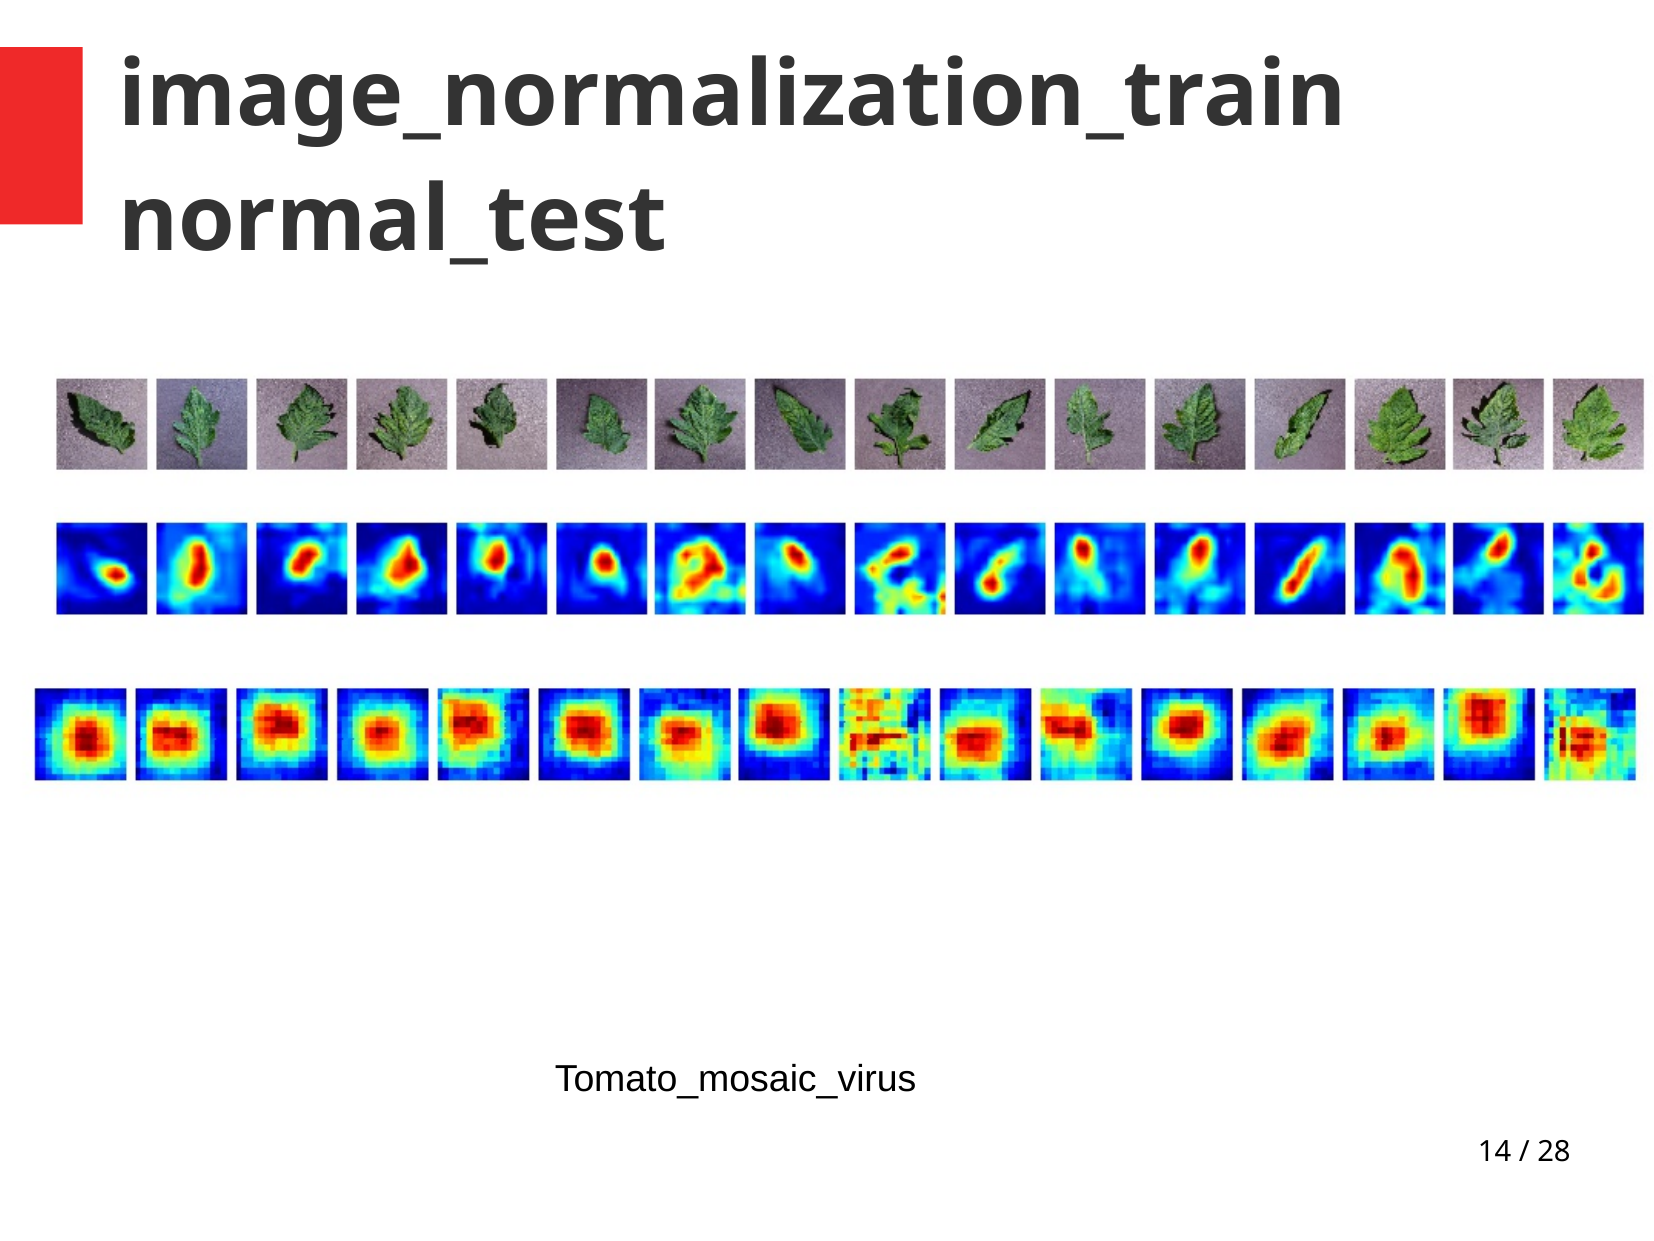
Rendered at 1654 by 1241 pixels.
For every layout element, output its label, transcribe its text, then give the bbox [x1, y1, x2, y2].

title image_normalization_train normal_test [118, 45, 1571, 260]
picture [6, 362, 1654, 652]
text_box Tomato_mosaic_virus [540, 1050, 1023, 1107]
picture [0, 673, 1653, 818]
